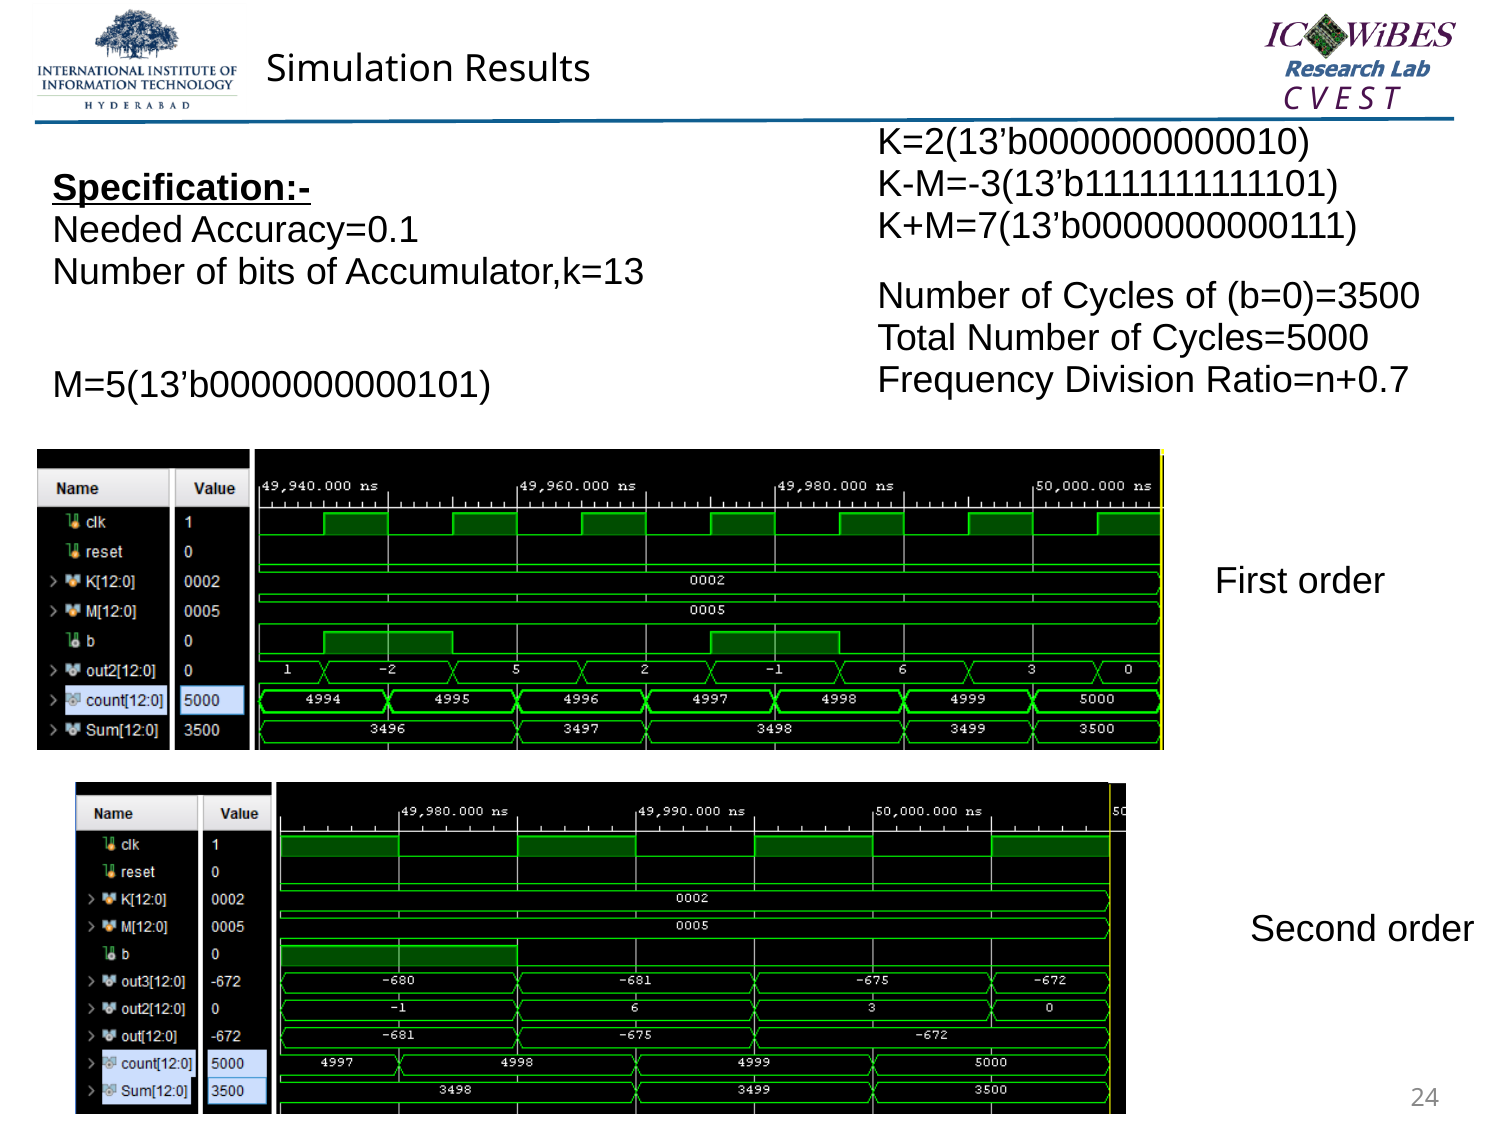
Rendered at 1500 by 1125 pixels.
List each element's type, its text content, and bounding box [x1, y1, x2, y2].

text_box First order [1200, 552, 1401, 609]
picture [37, 449, 1164, 751]
title Simulation Results [251, 23, 1195, 110]
picture [1261, 12, 1458, 82]
slide_number <number> [1329, 1074, 1455, 1123]
picture [31, 2, 247, 115]
text_box Number of Cycles of (b=0)=3500 Total Number of Cycles=5000 Frequency Division Ratio=n+0.7 [862, 267, 1463, 451]
text_box Second order [1235, 900, 1490, 957]
text_box K=2(13’b0000000000010) K-M=-3(13’b1111111111101) K+M=7(13’b0000000000111) [862, 112, 1376, 267]
picture [75, 782, 1126, 1114]
text_box Specification:- Needed Accuracy=0.1 Number of bits of Accumulator,k=13 [37, 159, 660, 300]
text_box M=5(13’b0000000000101) [37, 355, 507, 413]
